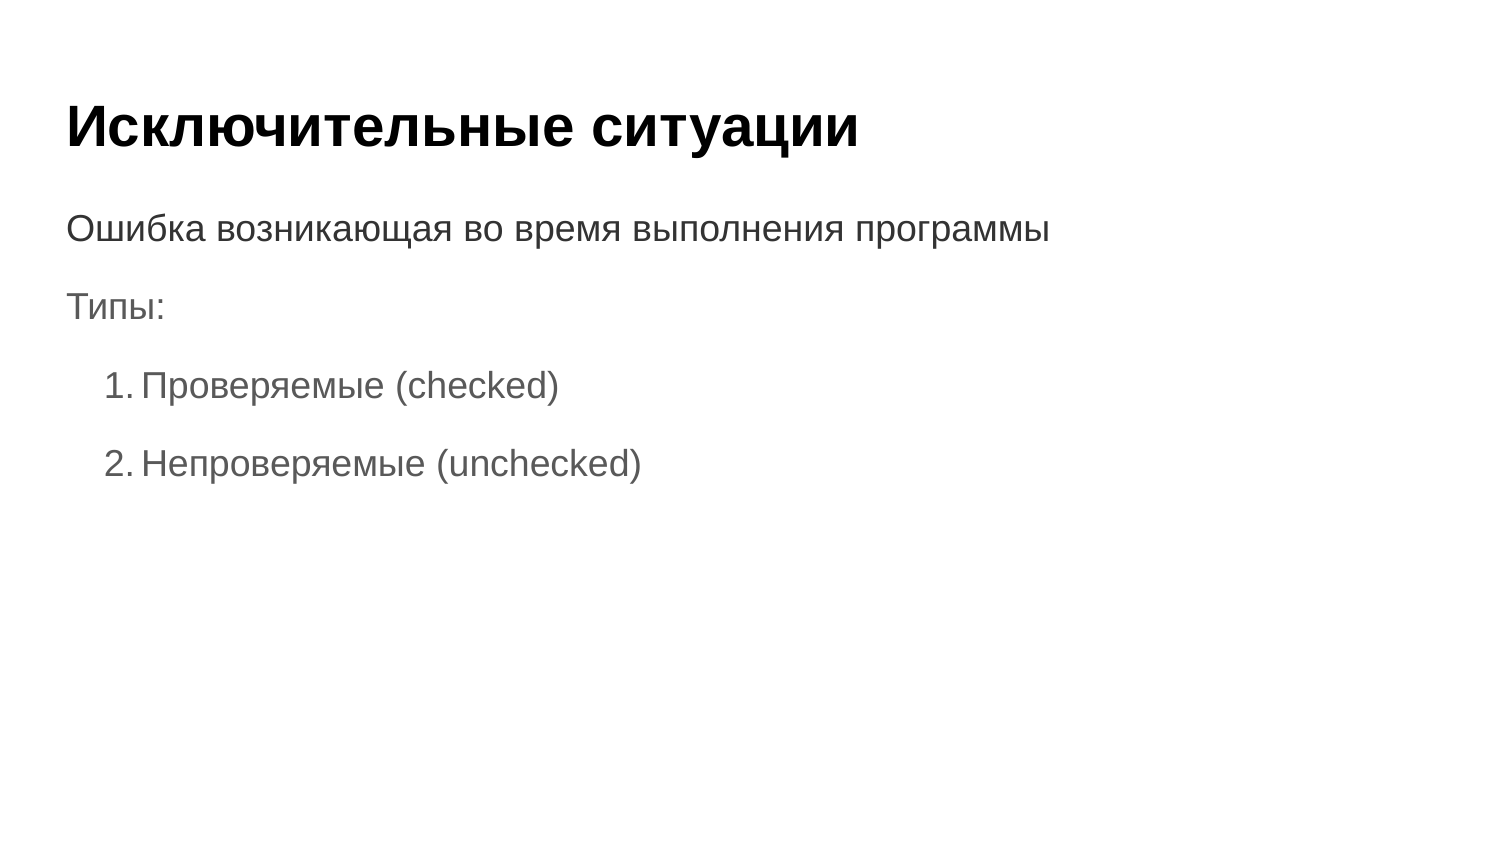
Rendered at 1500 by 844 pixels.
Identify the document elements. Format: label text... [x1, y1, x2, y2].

list Ошибка возникающая во время выполнения программы Типы: Проверяемые (checked) Непроверяемые (unchecked) [51, 189, 1405, 750]
title Исключительные ситуации [51, 72, 1449, 167]
